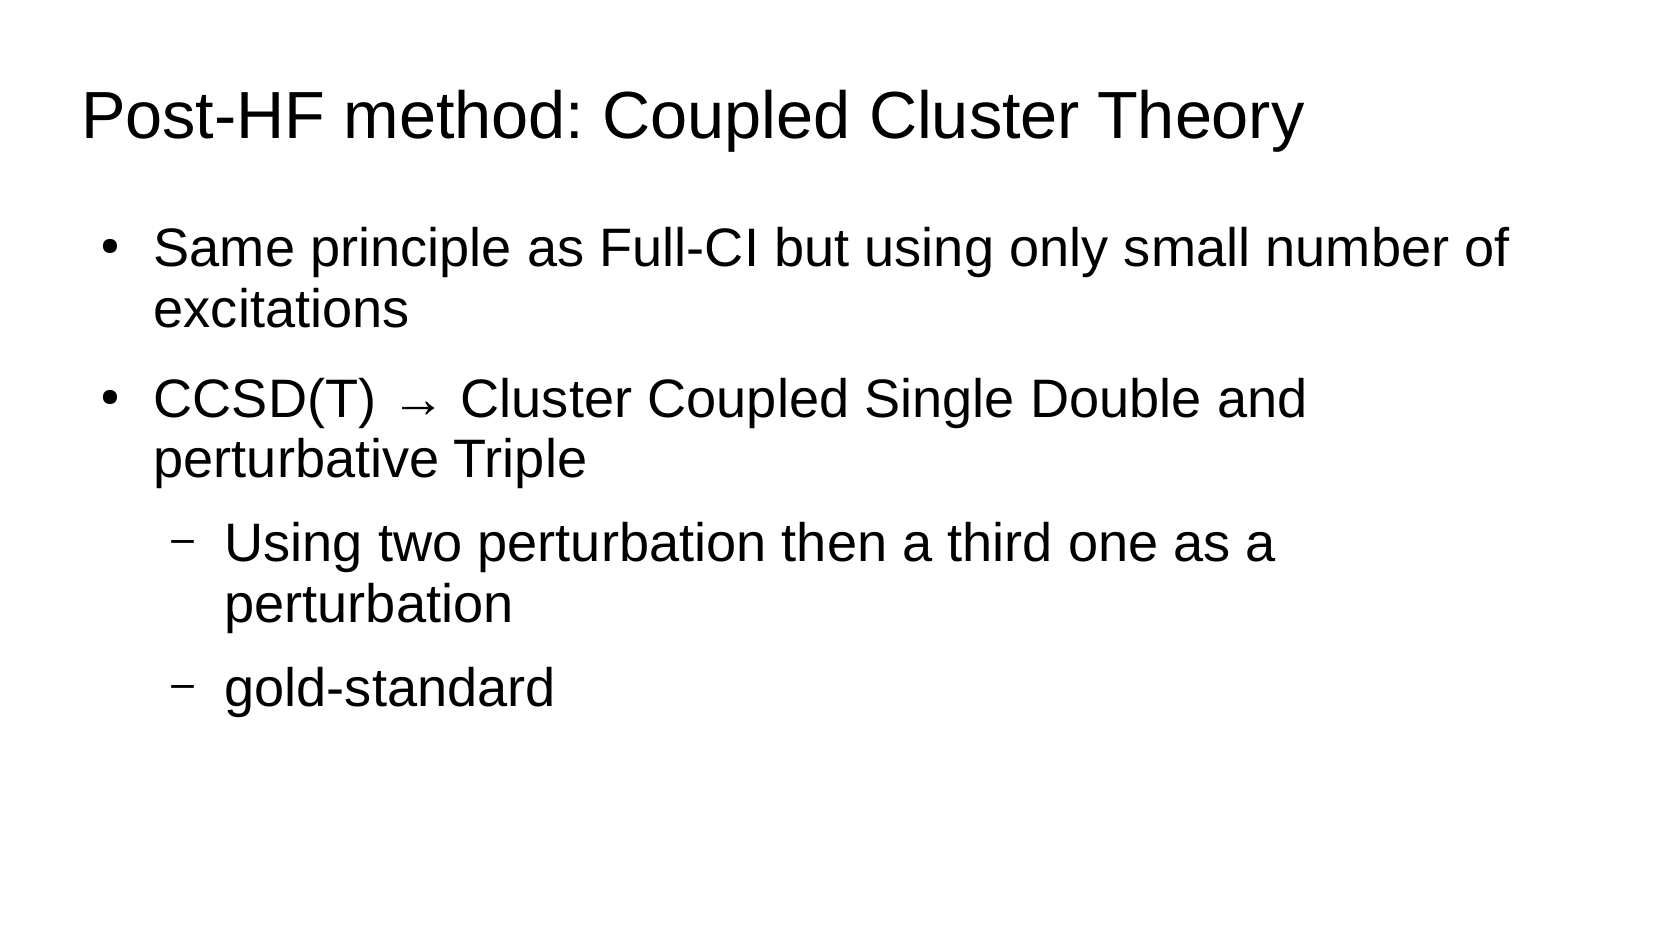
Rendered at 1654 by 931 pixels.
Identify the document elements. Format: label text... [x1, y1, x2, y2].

title Post-HF method: Coupled Cluster Theory [81, 37, 1570, 193]
list Same principle as Full-CI but using only small number of excitations CCSD(T) → Cluster Coupled Single Double and perturbative Triple Using two perturbation then a third one as a perturbation gold-standard [82, 217, 1571, 758]
